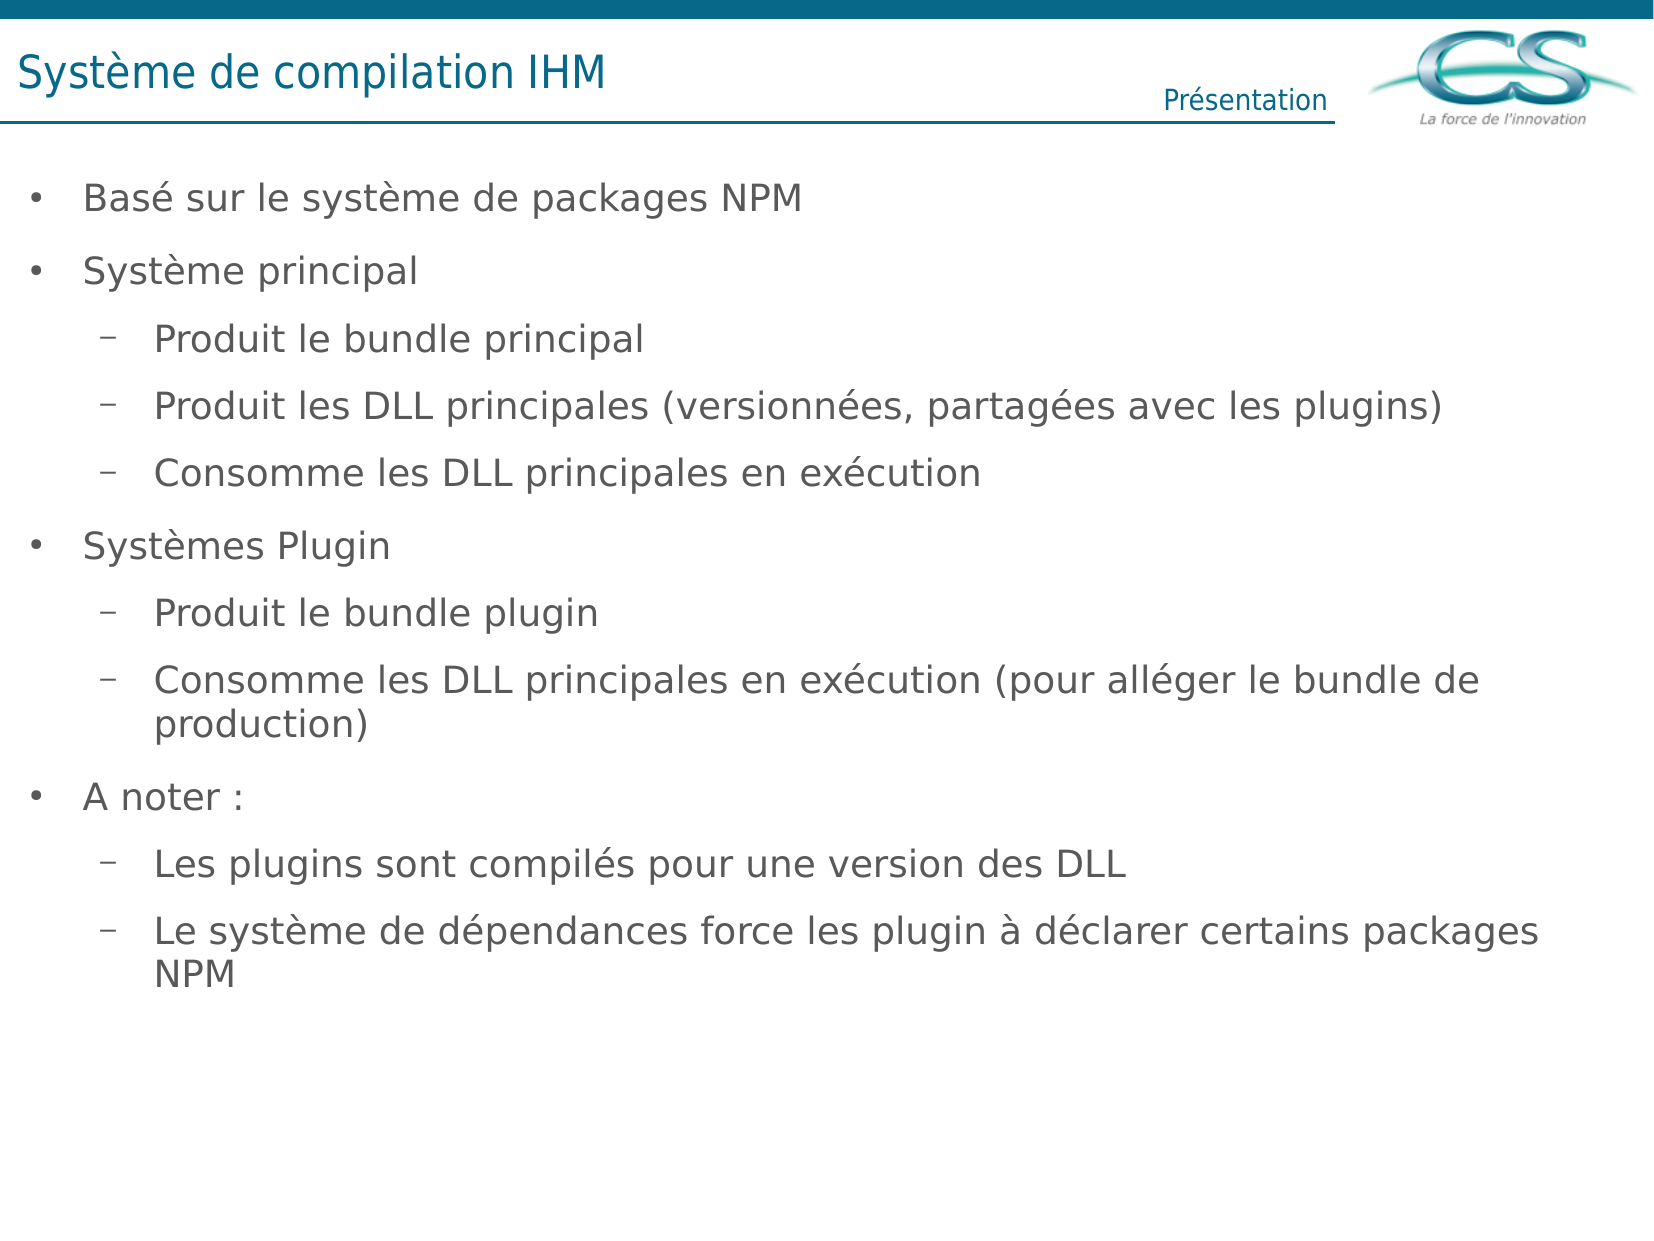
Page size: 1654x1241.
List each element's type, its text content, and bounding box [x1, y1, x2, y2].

title Système de compilation IHM [17, 46, 1368, 106]
list Basé sur le système de packages NPM Système principal Produit le bundle principal Produit les DLL principales (versionnées, partagées avec les plugins) Consomme les DLL principales en exécution Systèmes Plugin Produit le bundle plugin Consomme les DLL principales en exécution (pour alléger le bundle de production) A noter : Les plugins sont compilés pour une version des DLL Le système de dépendances force les plugin à déclarer certains packages NPM [11, 177, 1625, 1217]
picture [1368, 28, 1642, 128]
text_box Présentation [1151, 70, 1347, 129]
